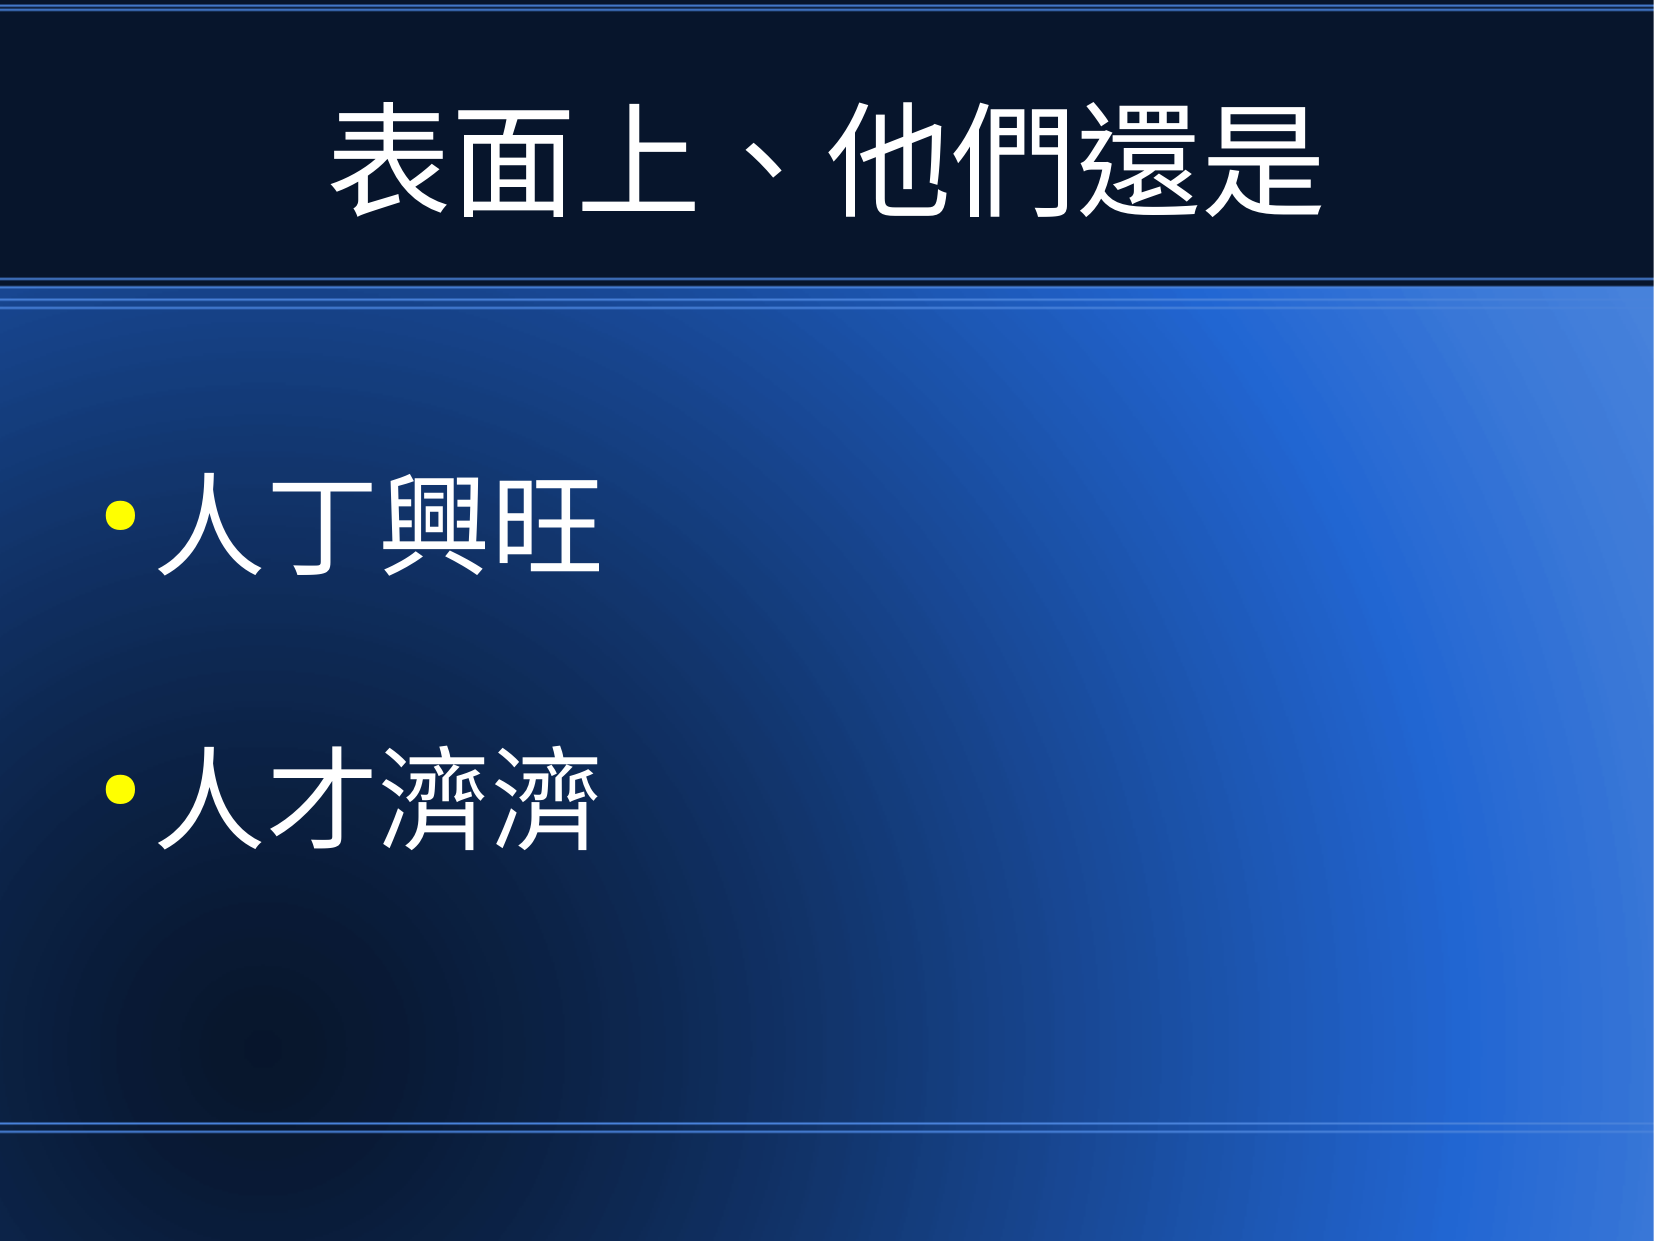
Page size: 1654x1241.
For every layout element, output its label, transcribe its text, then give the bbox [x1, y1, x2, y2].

list 人丁興旺 人才濟濟 [82, 355, 1571, 1241]
picture [0, 0, 1654, 1241]
title 表面上、他們還是 [82, 49, 1571, 257]
